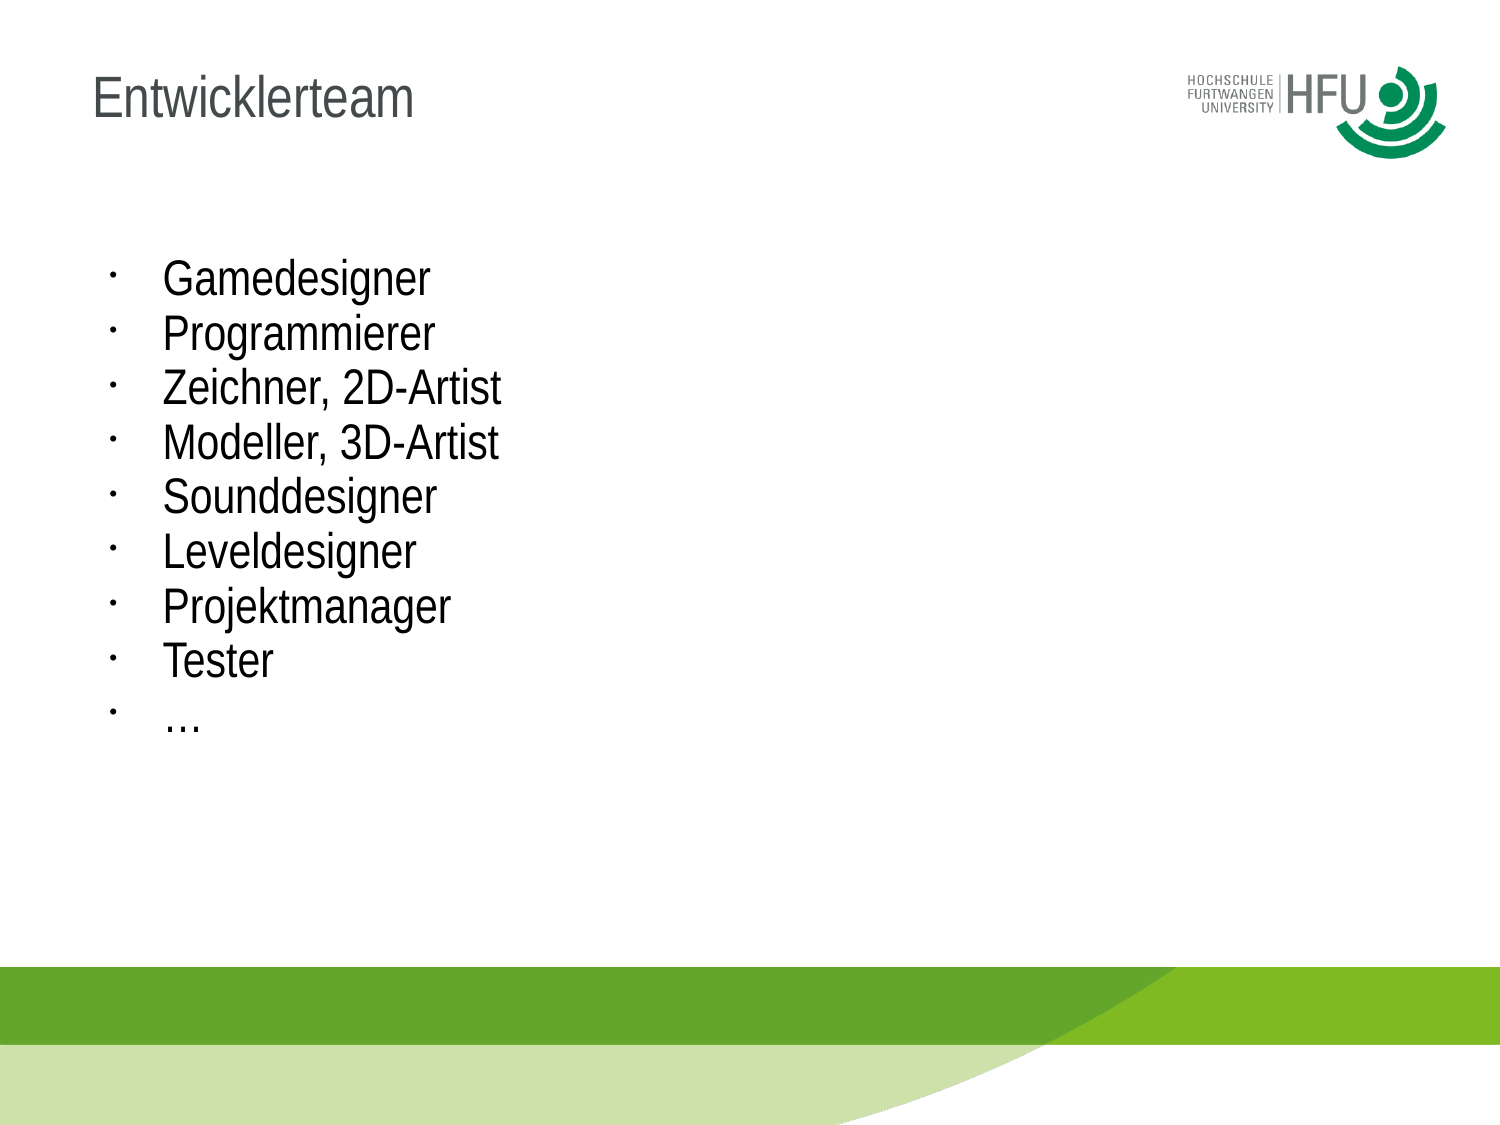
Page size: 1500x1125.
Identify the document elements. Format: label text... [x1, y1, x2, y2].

list Gamedesigner Programmierer Zeichner, 2D-Artist Modeller, 3D-Artist Sounddesigner Leveldesigner Projektmanager Tester … [76, 249, 1447, 953]
picture [1166, 53, 1454, 164]
picture [0, 967, 1500, 1125]
title Entwicklerteam [77, 64, 1353, 153]
